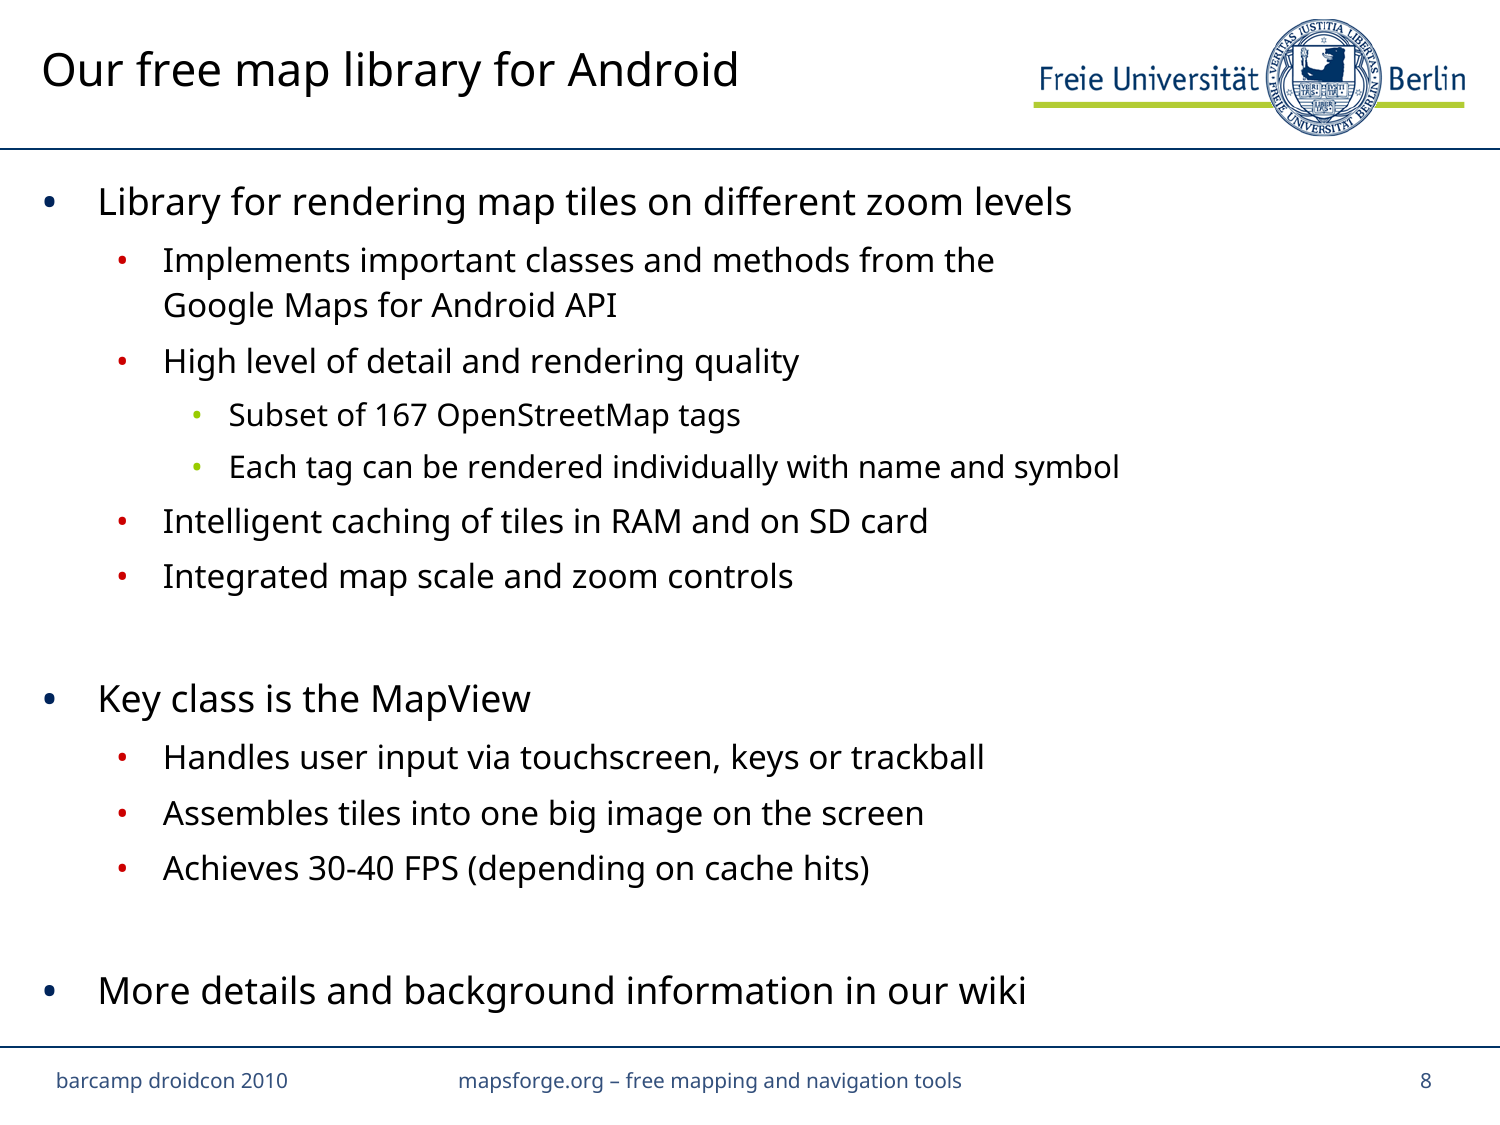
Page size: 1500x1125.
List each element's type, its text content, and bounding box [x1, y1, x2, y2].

title Our free map library for Android [41, 0, 1016, 138]
picture [1033, 19, 1470, 137]
list Library for rendering map tiles on different zoom levels Implements important classes and methods from the Google Maps for Android API High level of detail and rendering quality Subset of 167 OpenStreetMap tags Each tag can be rendered individually with name and symbol Intelligent caching of tiles in RAM and on SD card Integrated map scale and zoom controls Key class is the MapView Handles user input via touchscreen, keys or trackball Assembles tiles into one big image on the screen Achieves 30-40 FPS (depending on cache hits) More details and background information in our wiki [41, 175, 1447, 919]
